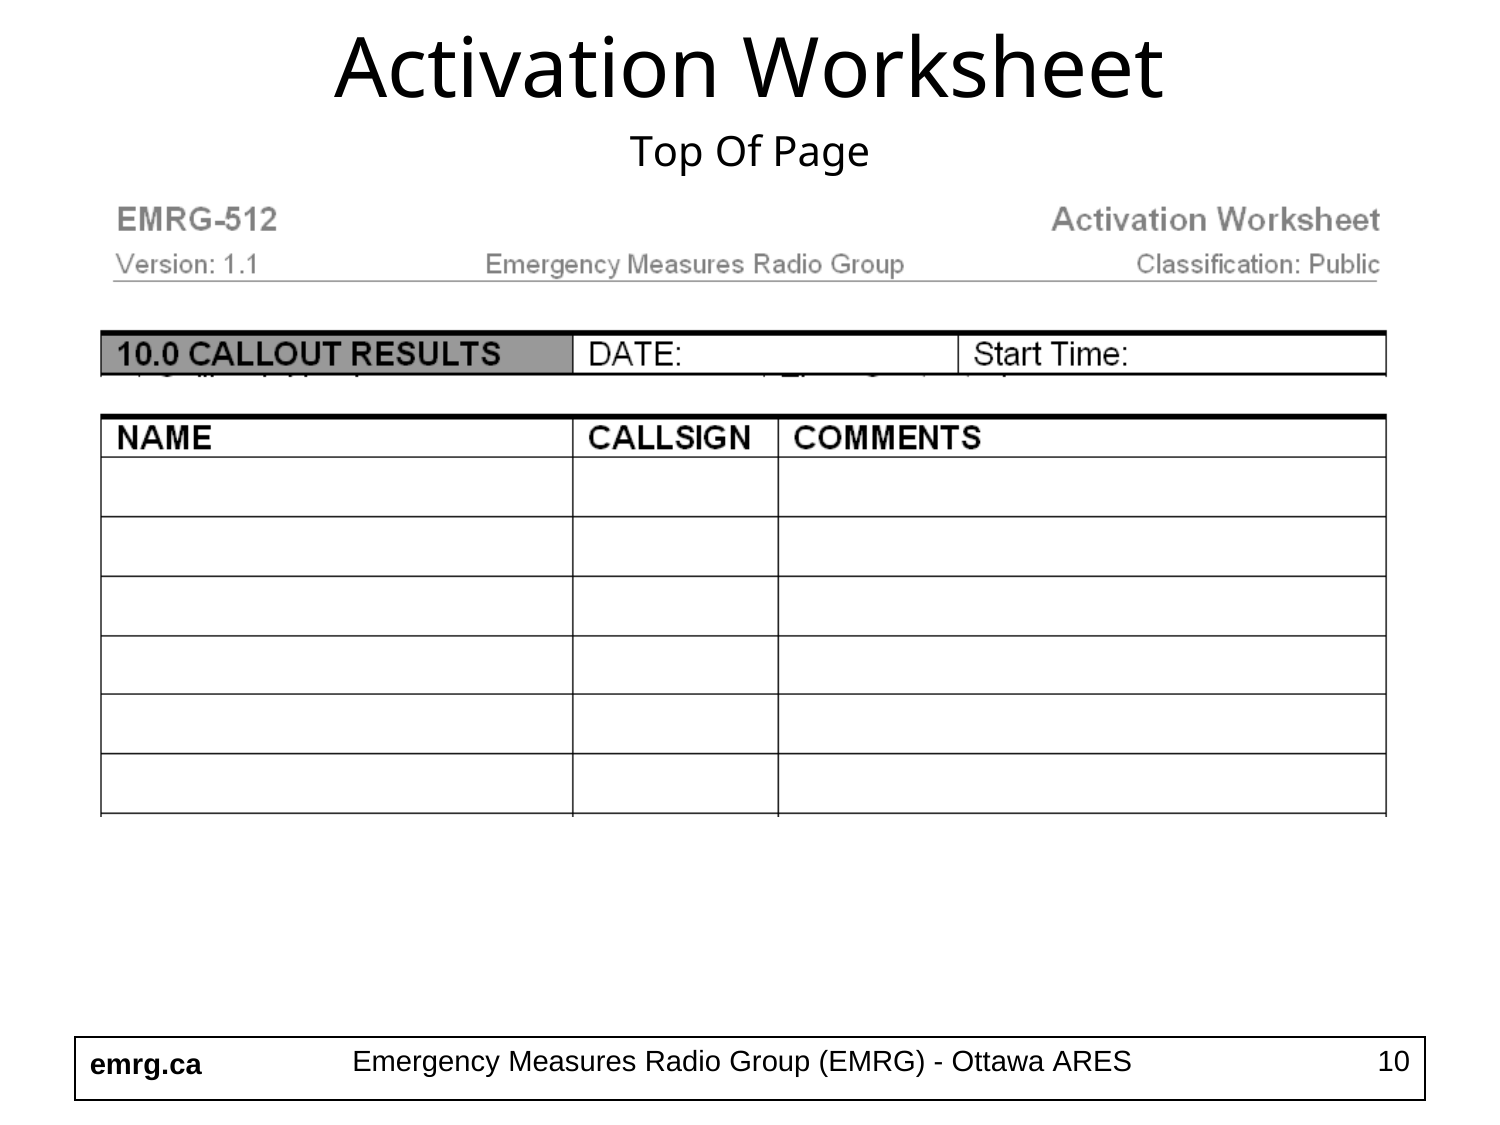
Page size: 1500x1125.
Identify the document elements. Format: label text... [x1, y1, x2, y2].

title Activation Worksheet Top Of Page [75, 0, 1426, 187]
picture [75, 187, 1448, 817]
